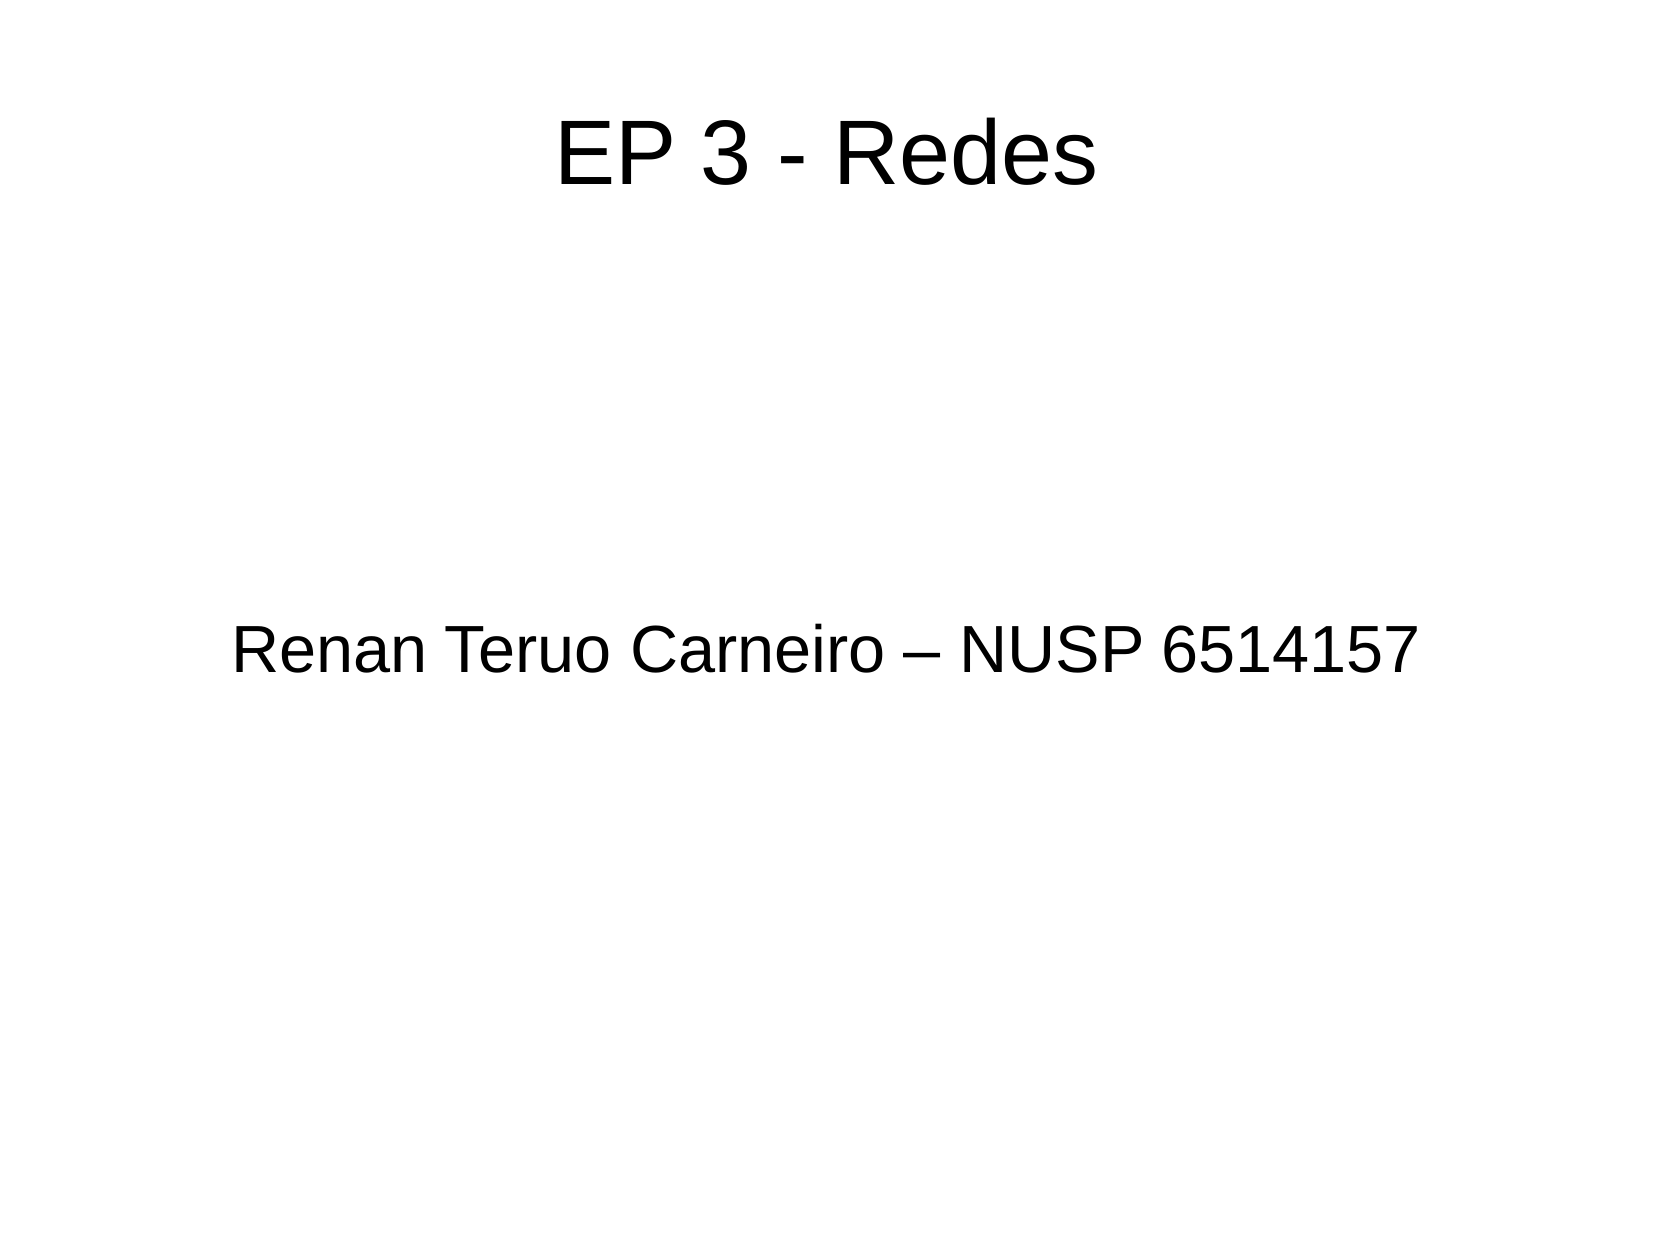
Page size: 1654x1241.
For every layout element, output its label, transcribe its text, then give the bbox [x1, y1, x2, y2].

title EP 3 - Redes [82, 49, 1571, 257]
subtitle Renan Teruo Carneiro – NUSP 6514157 [82, 290, 1571, 1010]
